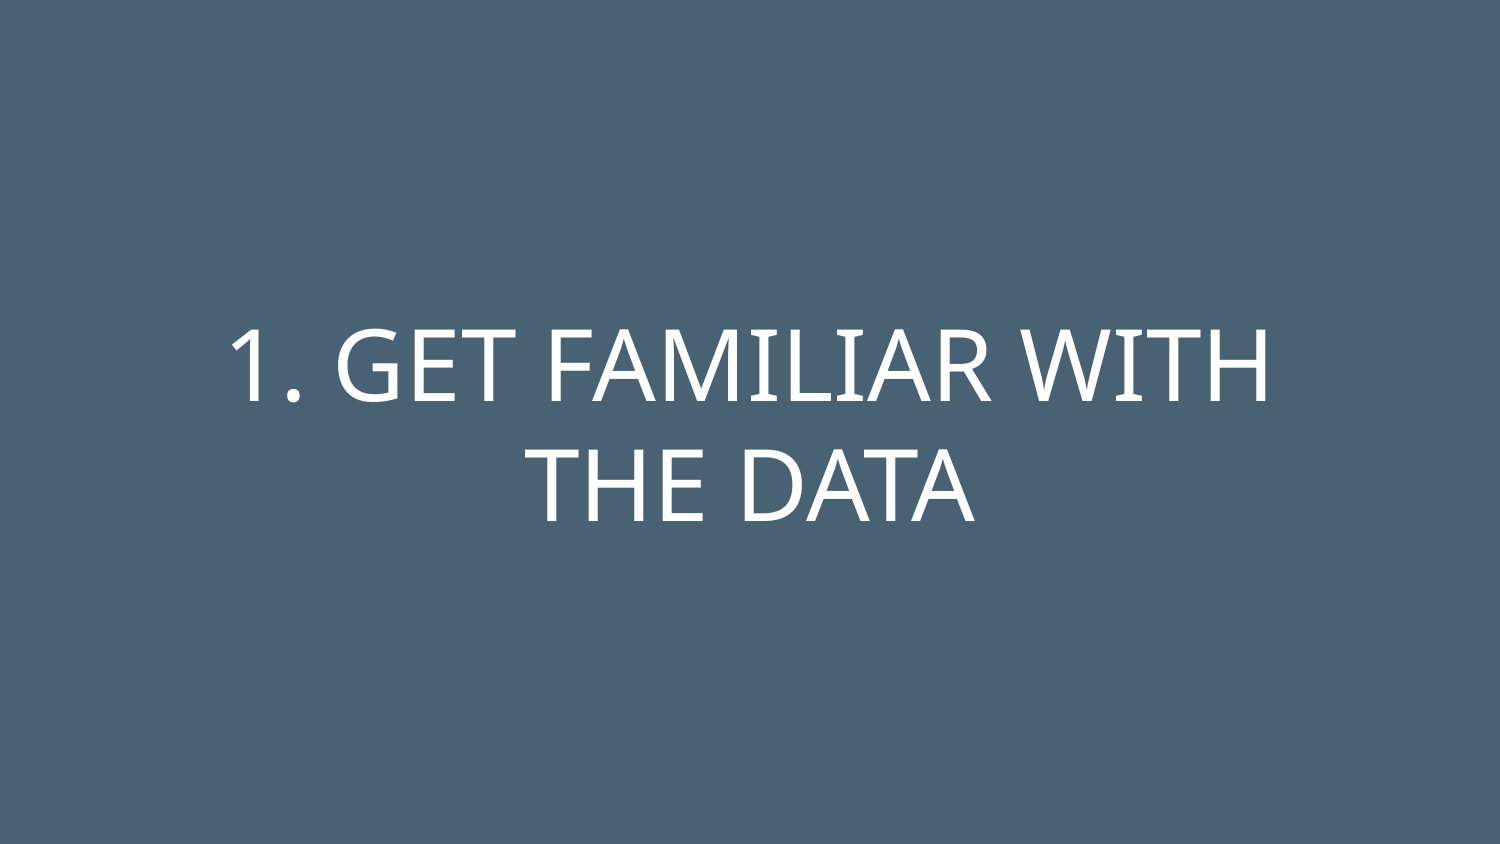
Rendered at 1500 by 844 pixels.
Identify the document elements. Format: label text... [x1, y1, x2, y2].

text_box 1. GET FAMILIAR WITH THE DATA [123, 253, 1377, 591]
